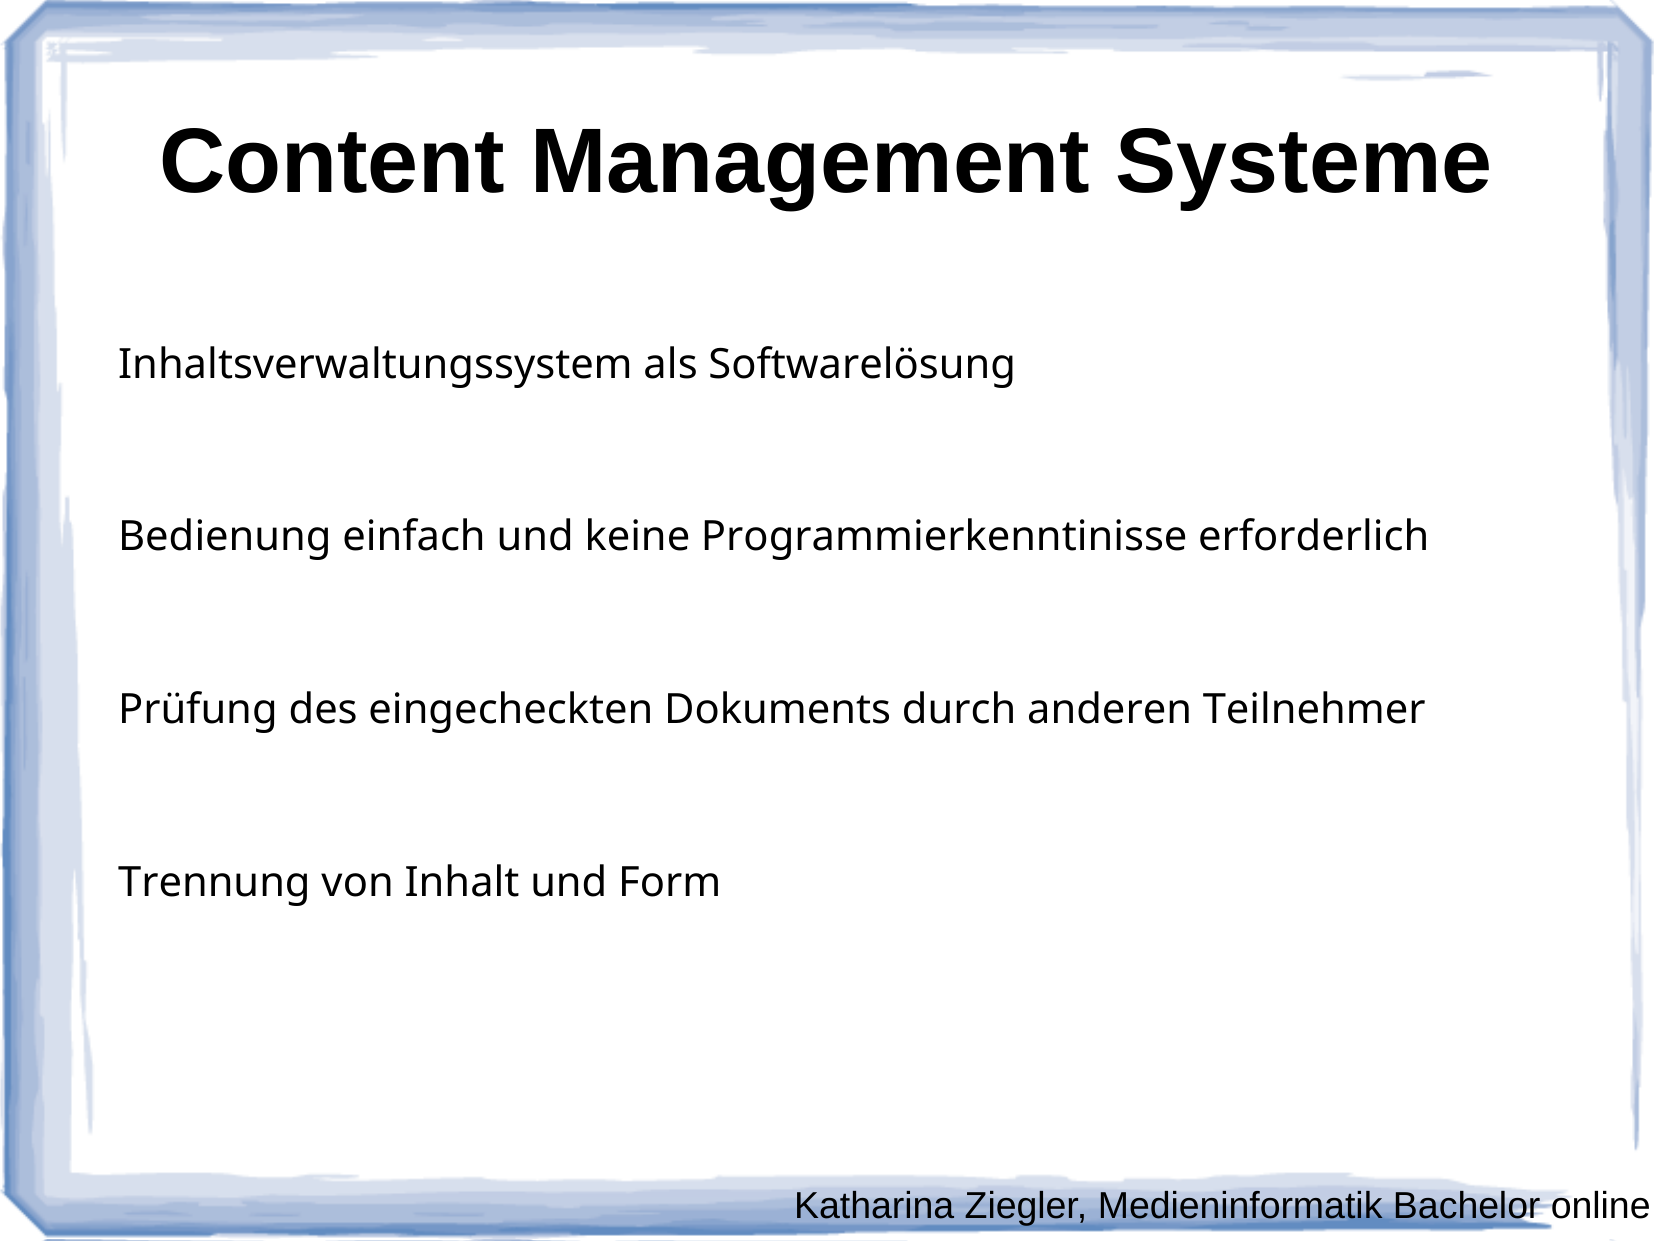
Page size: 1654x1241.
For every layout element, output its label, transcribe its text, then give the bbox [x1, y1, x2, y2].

list Inhaltsverwaltungssystem als Softwarelösung Bedienung einfach und keine Programmierkenntinisse erforderlich Prüfung des eingecheckten Dokuments durch anderen Teilnehmer Trennung von Inhalt und Form [118, 324, 1571, 1004]
text_box Katharina Ziegler, Medieninformatik Bachelor online [749, 1176, 1654, 1241]
picture [0, 0, 1654, 1241]
title Content Management Systeme [82, 49, 1571, 257]
